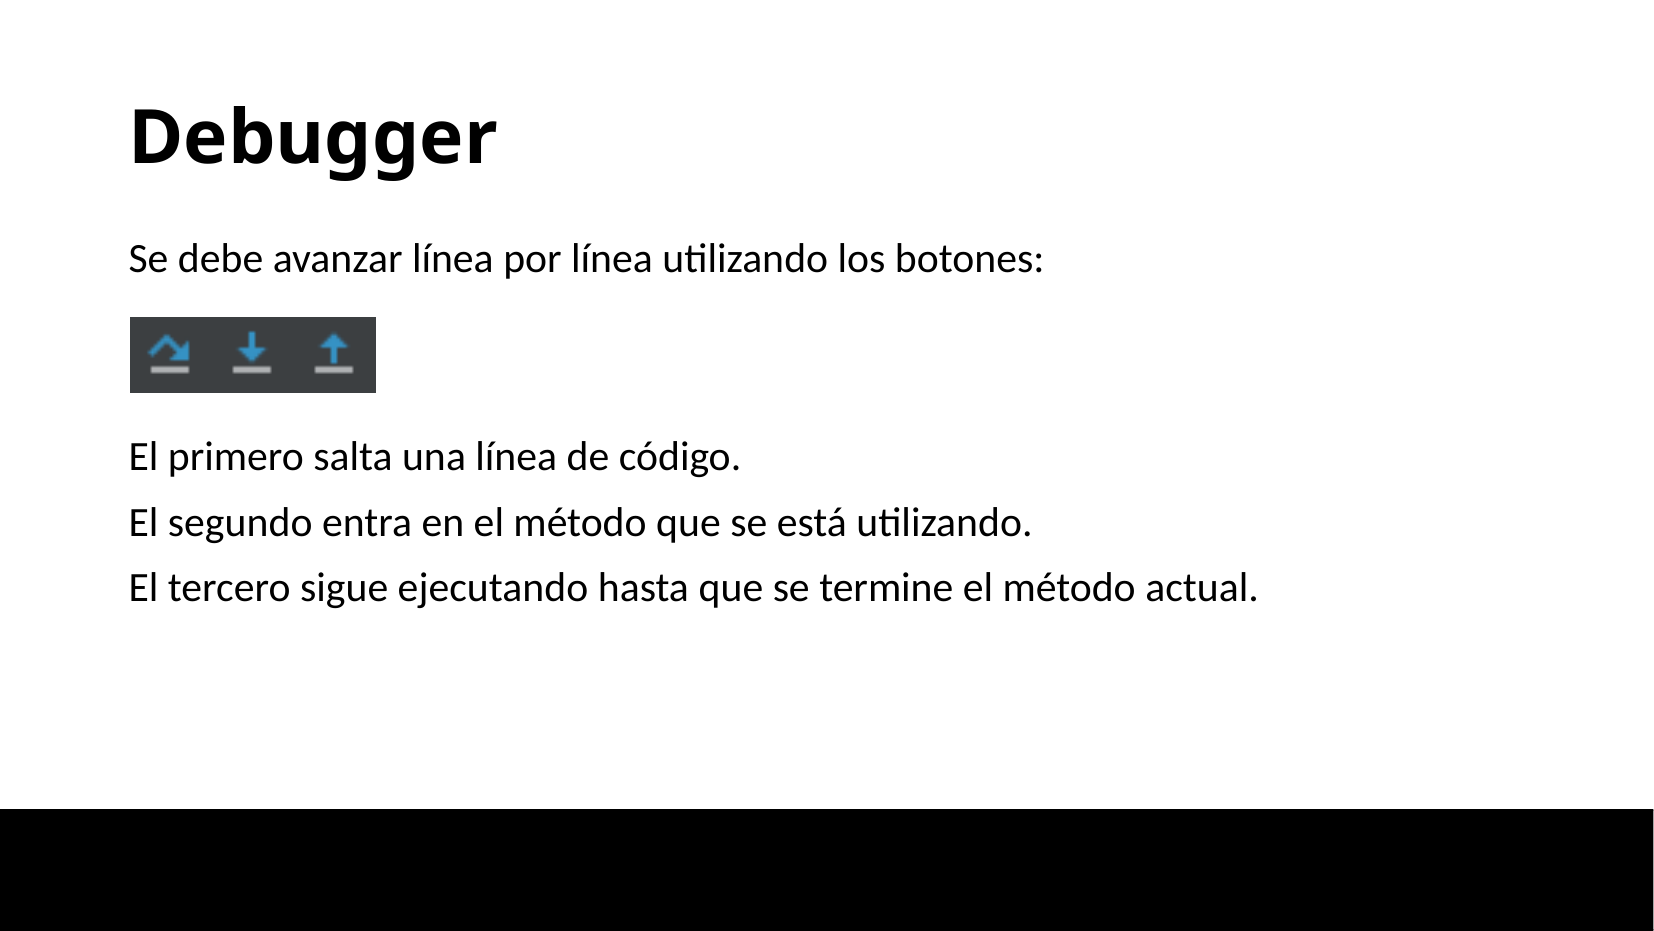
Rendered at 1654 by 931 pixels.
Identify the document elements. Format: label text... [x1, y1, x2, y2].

list Se debe avanzar línea por línea utilizando los botones: El primero salta una línea de código. El segundo entra en el método que se está utilizando. El tercero sigue ejecutando hasta que se termine el método actual. [113, 229, 1411, 820]
title Debugger [113, 49, 1540, 230]
picture [130, 317, 376, 393]
text_box [0, 810, 1654, 931]
